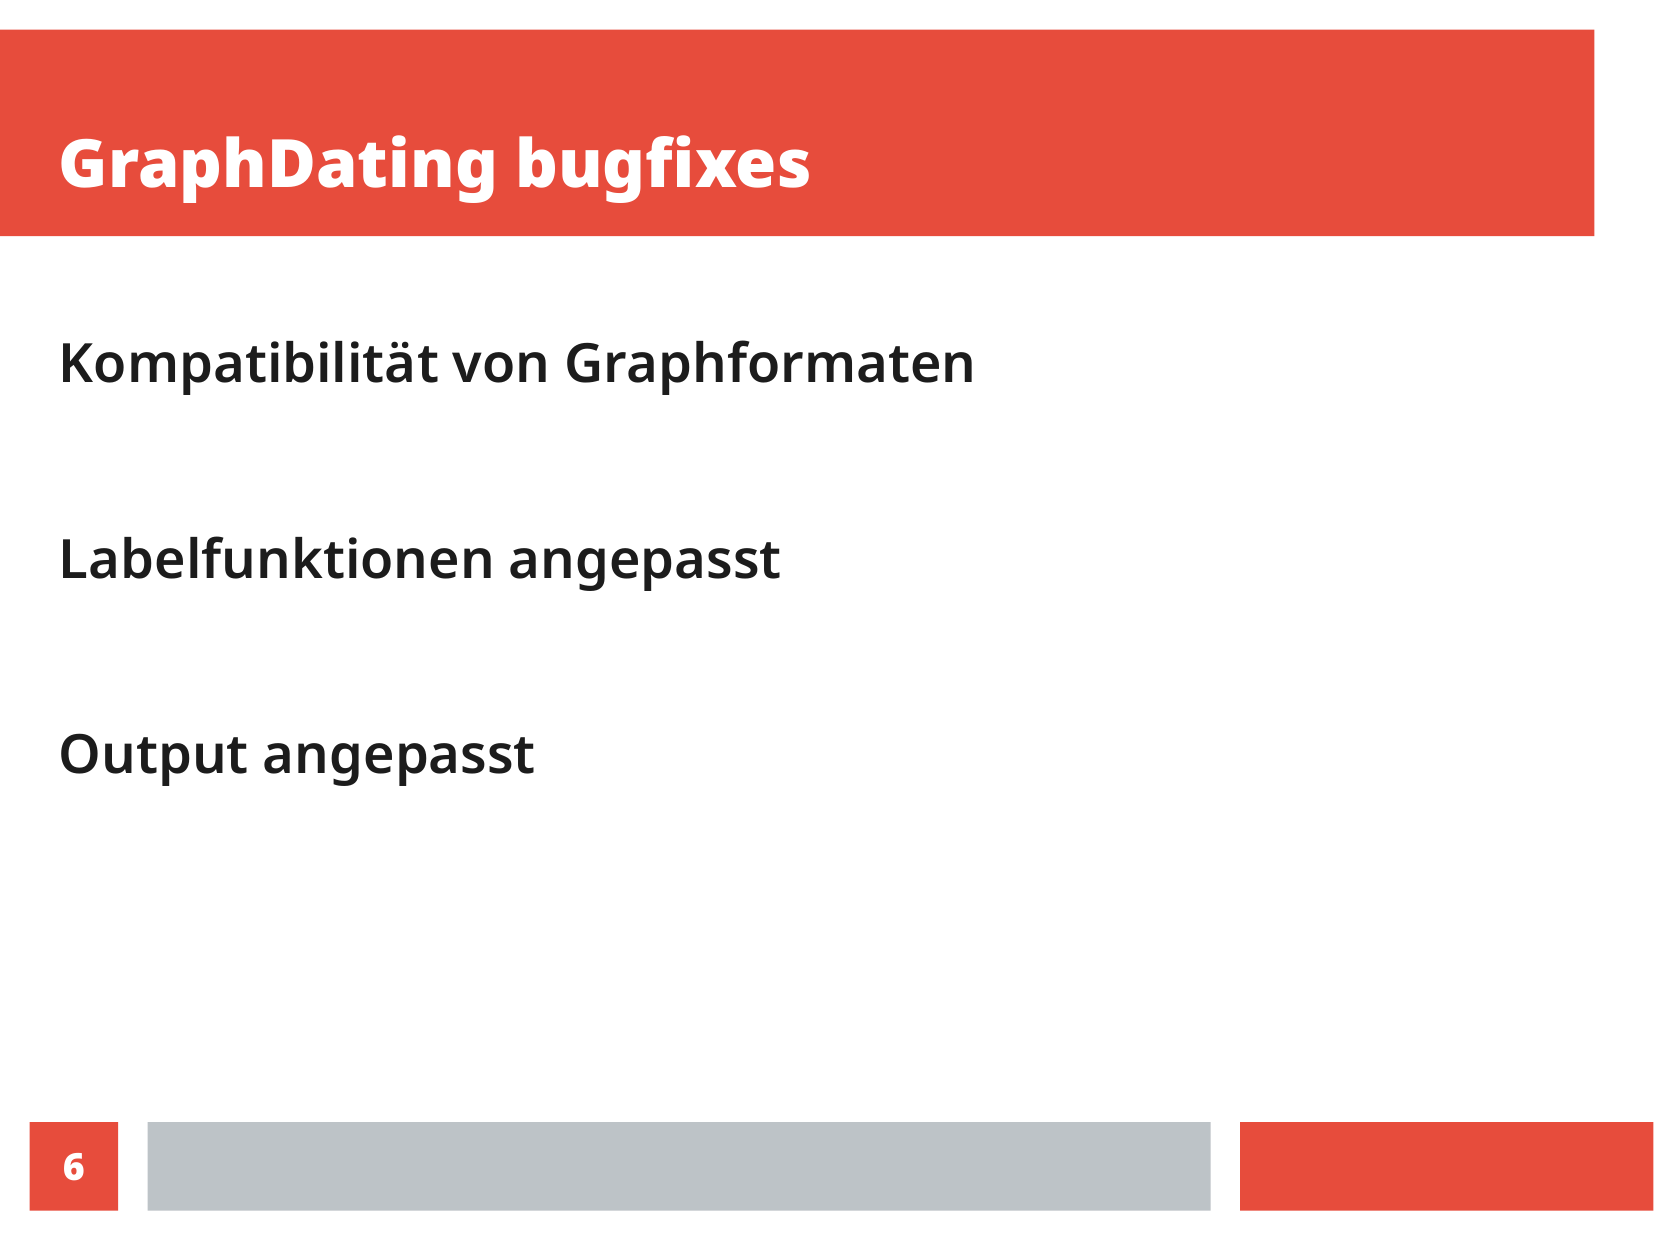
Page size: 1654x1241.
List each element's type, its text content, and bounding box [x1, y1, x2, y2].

title GraphDating bugfixes [59, 59, 1595, 207]
list Kompatibilität von Graphformaten Labelfunktionen angepasst Output angepasst [59, 324, 1565, 1093]
